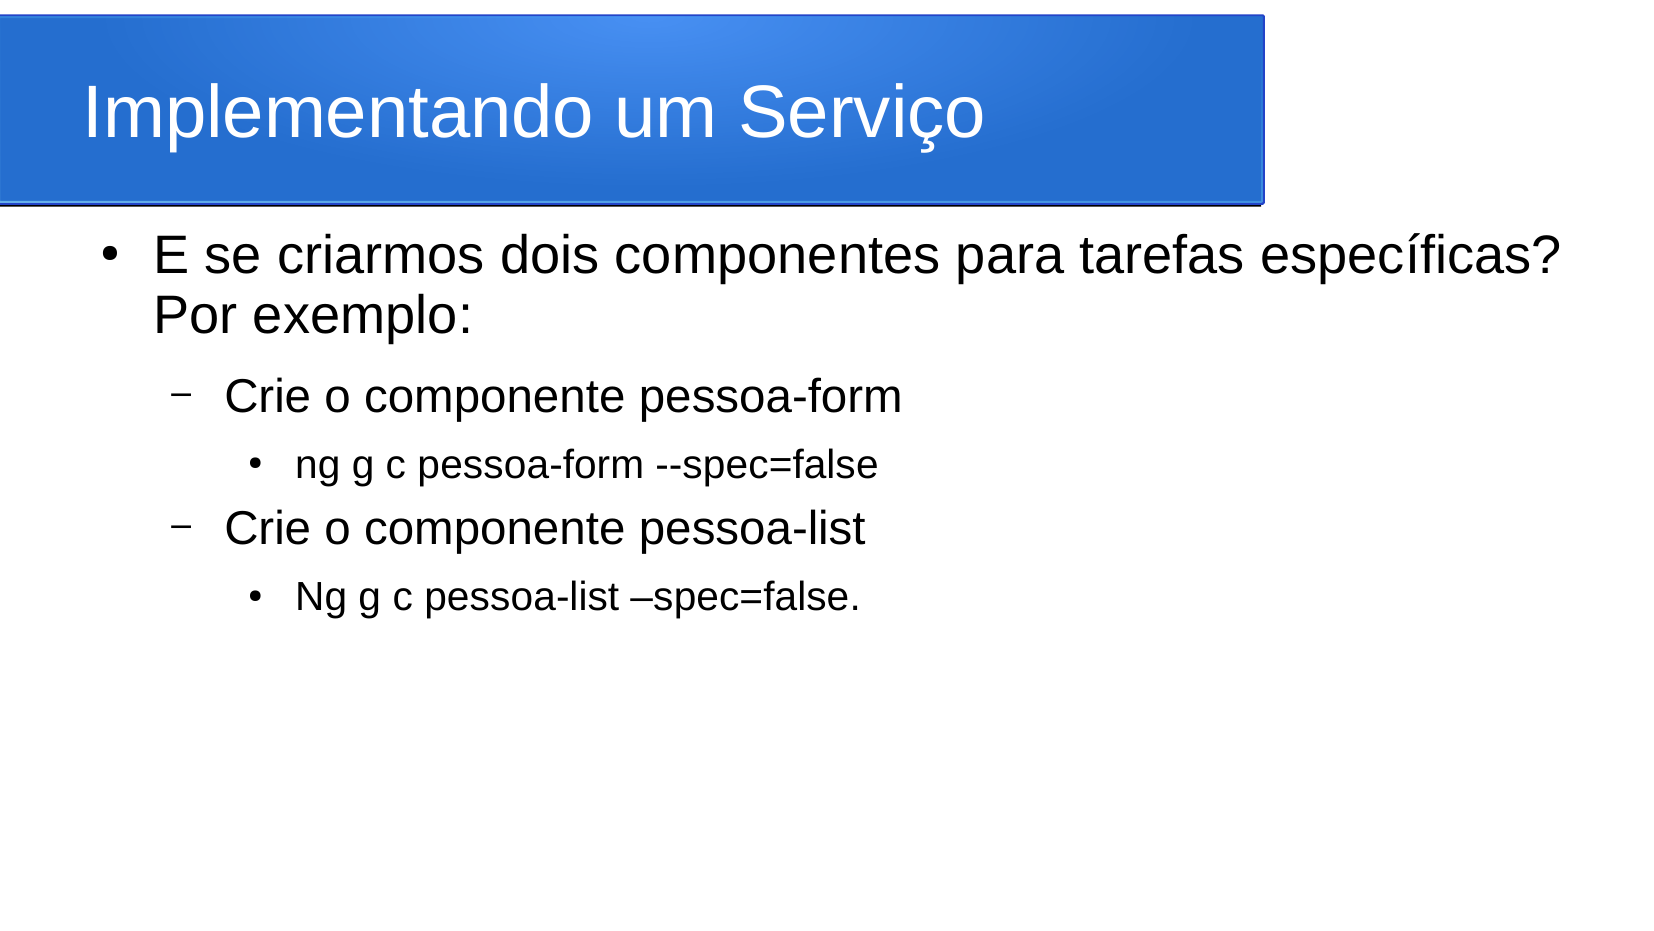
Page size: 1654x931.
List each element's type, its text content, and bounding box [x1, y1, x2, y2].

list E se criarmos dois componentes para tarefas específicas? Por exemplo: Crie o componente pessoa-form ng g c pessoa-form --spec=false Crie o componente pessoa-list Ng g c pessoa-list –spec=false. [82, 224, 1571, 764]
title Implementando um Serviço [82, 35, 1235, 189]
